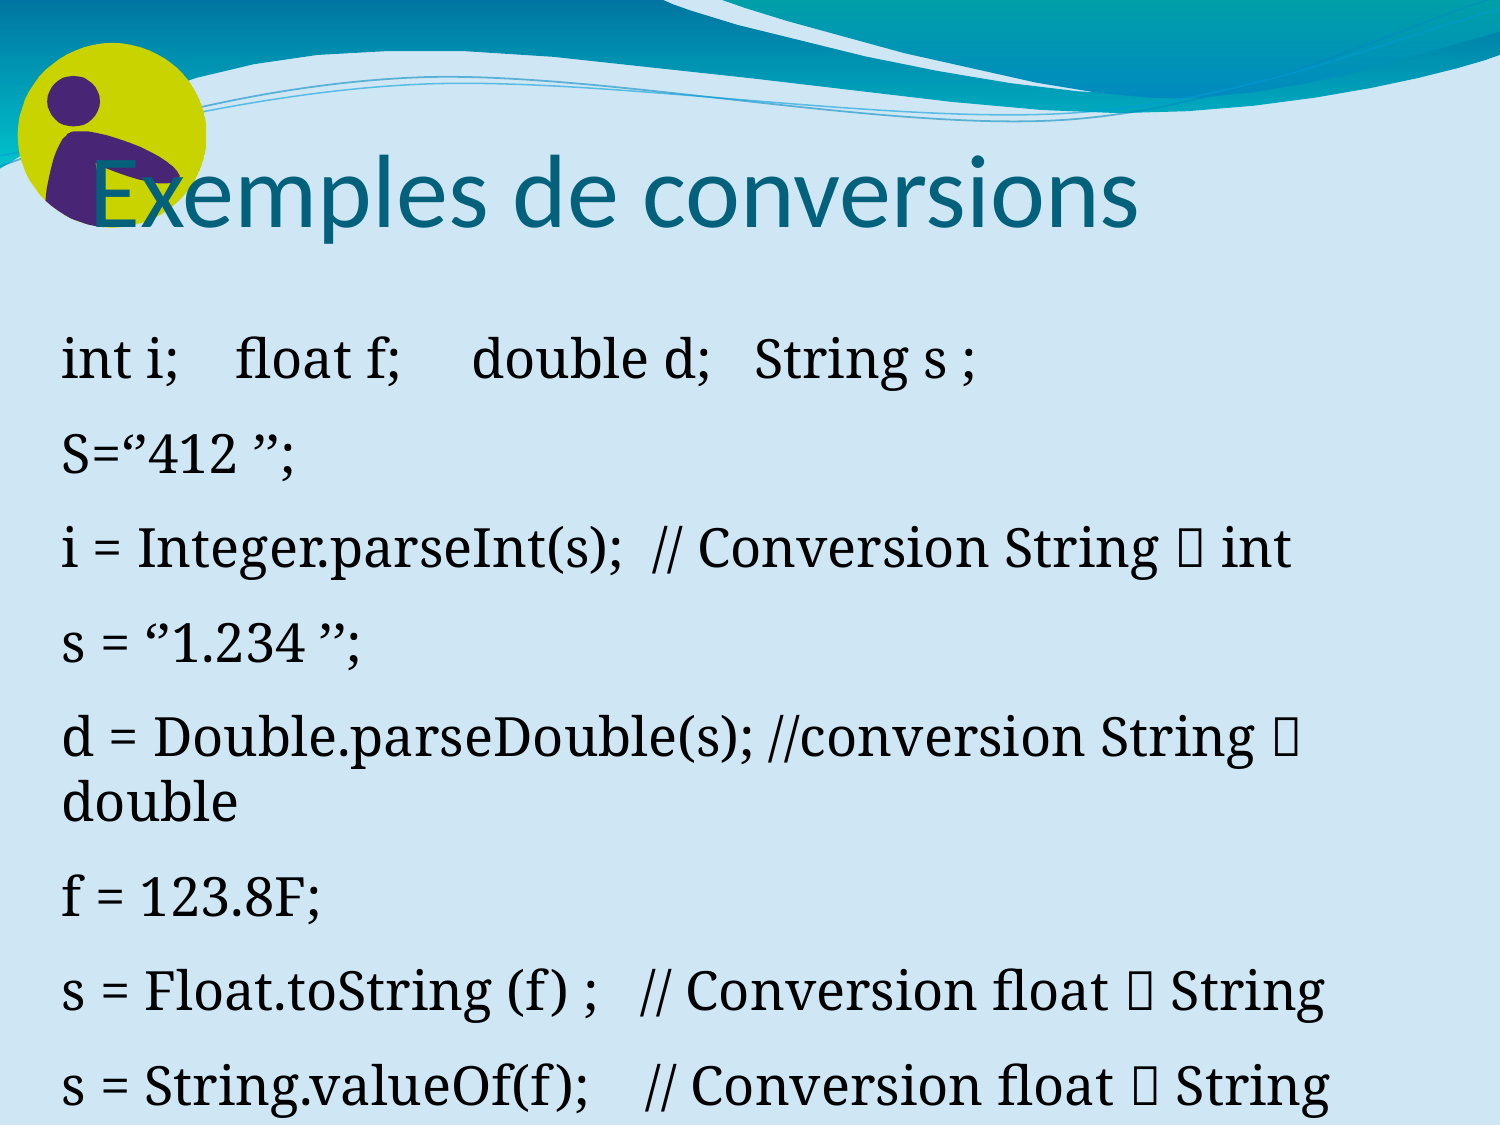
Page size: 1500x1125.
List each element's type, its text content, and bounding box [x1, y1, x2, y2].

list int i; float f; double d; String s ; S=‘’412 ’’; i = Integer.parseInt(s); // Conversion String  int s = ‘’1.234 ’’; d = Double.parseDouble(s); //conversion String  double f = 123.8F; s = Float.toString (f) ; // Conversion float  String s = String.valueOf(f); // Conversion float  String [46, 317, 1454, 1038]
title Exemples de conversions [75, 115, 1425, 303]
